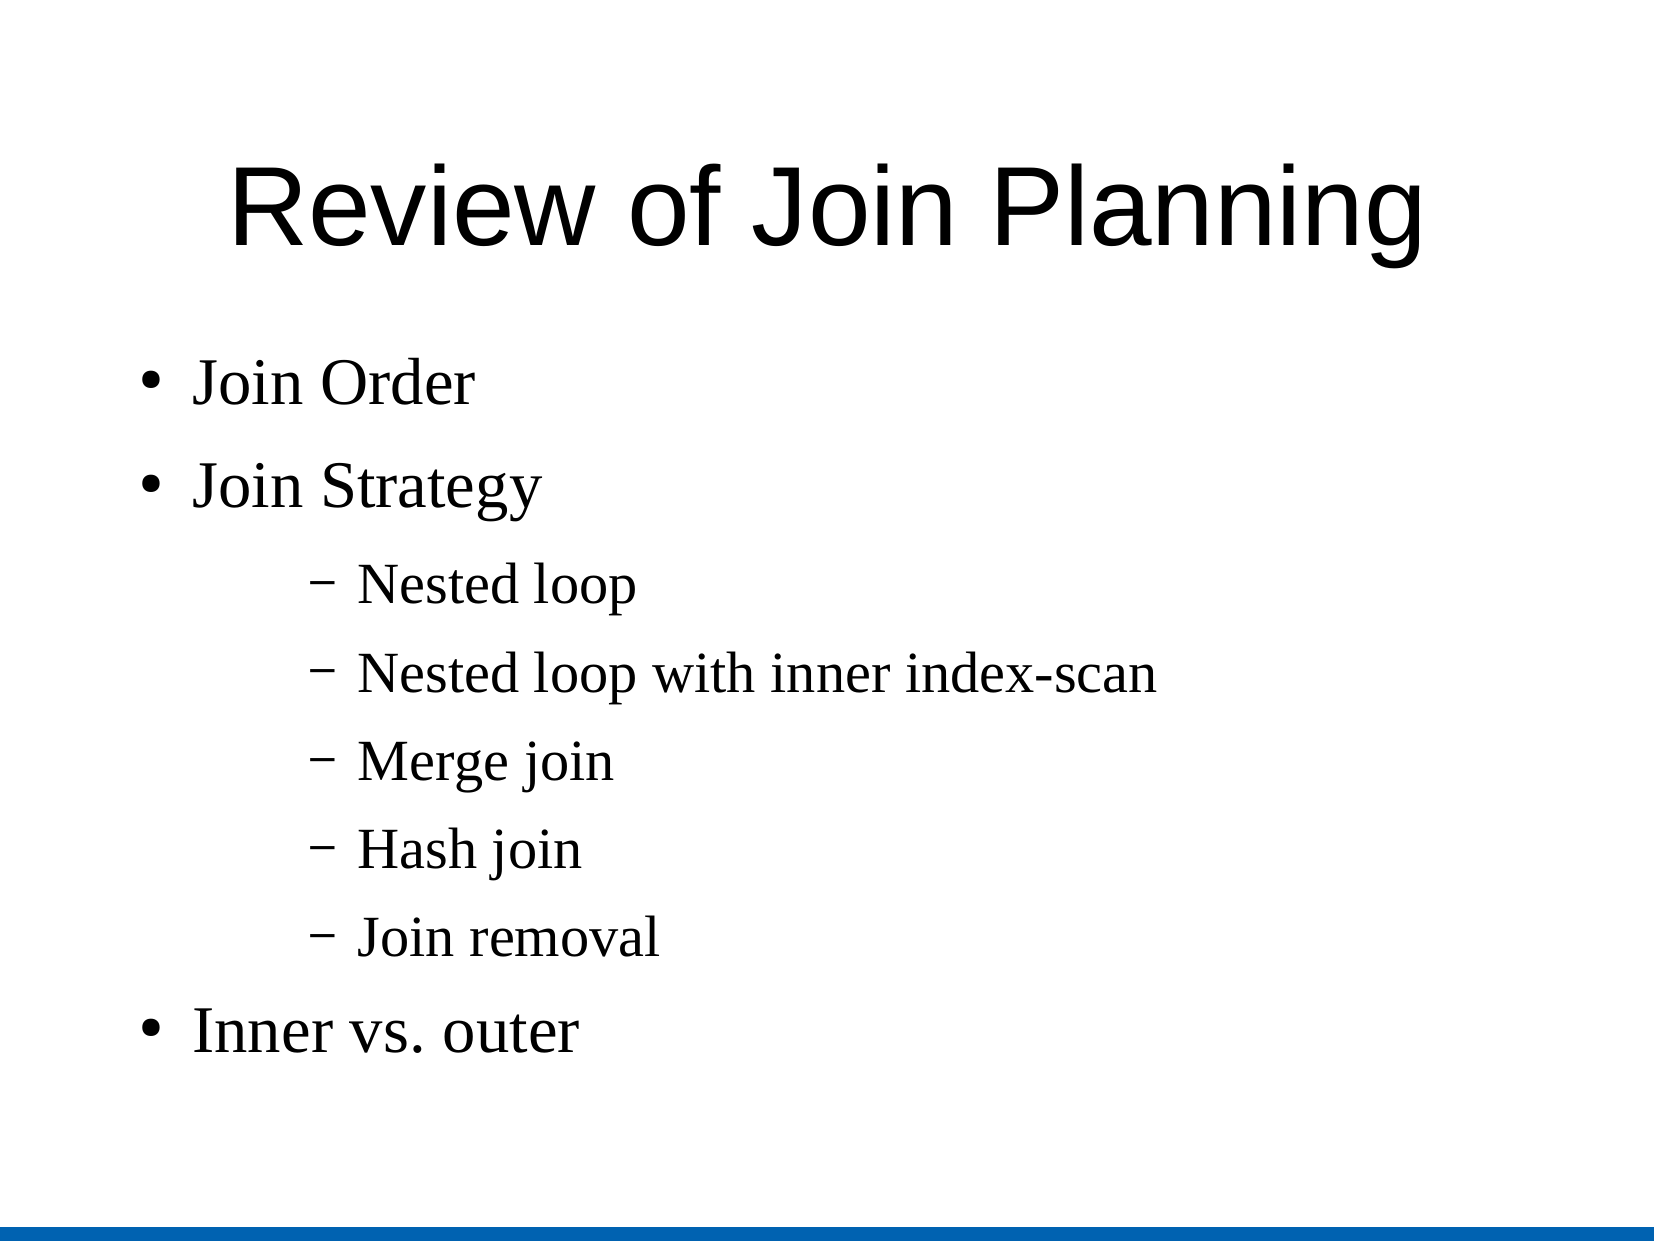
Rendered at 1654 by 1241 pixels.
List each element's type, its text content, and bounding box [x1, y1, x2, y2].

title Review of Join Planning [121, 102, 1533, 311]
list Join Order Join Strategy Nested loop Nested loop with inner index-scan Merge join Hash join Join removal Inner vs. outer [121, 344, 1533, 1127]
